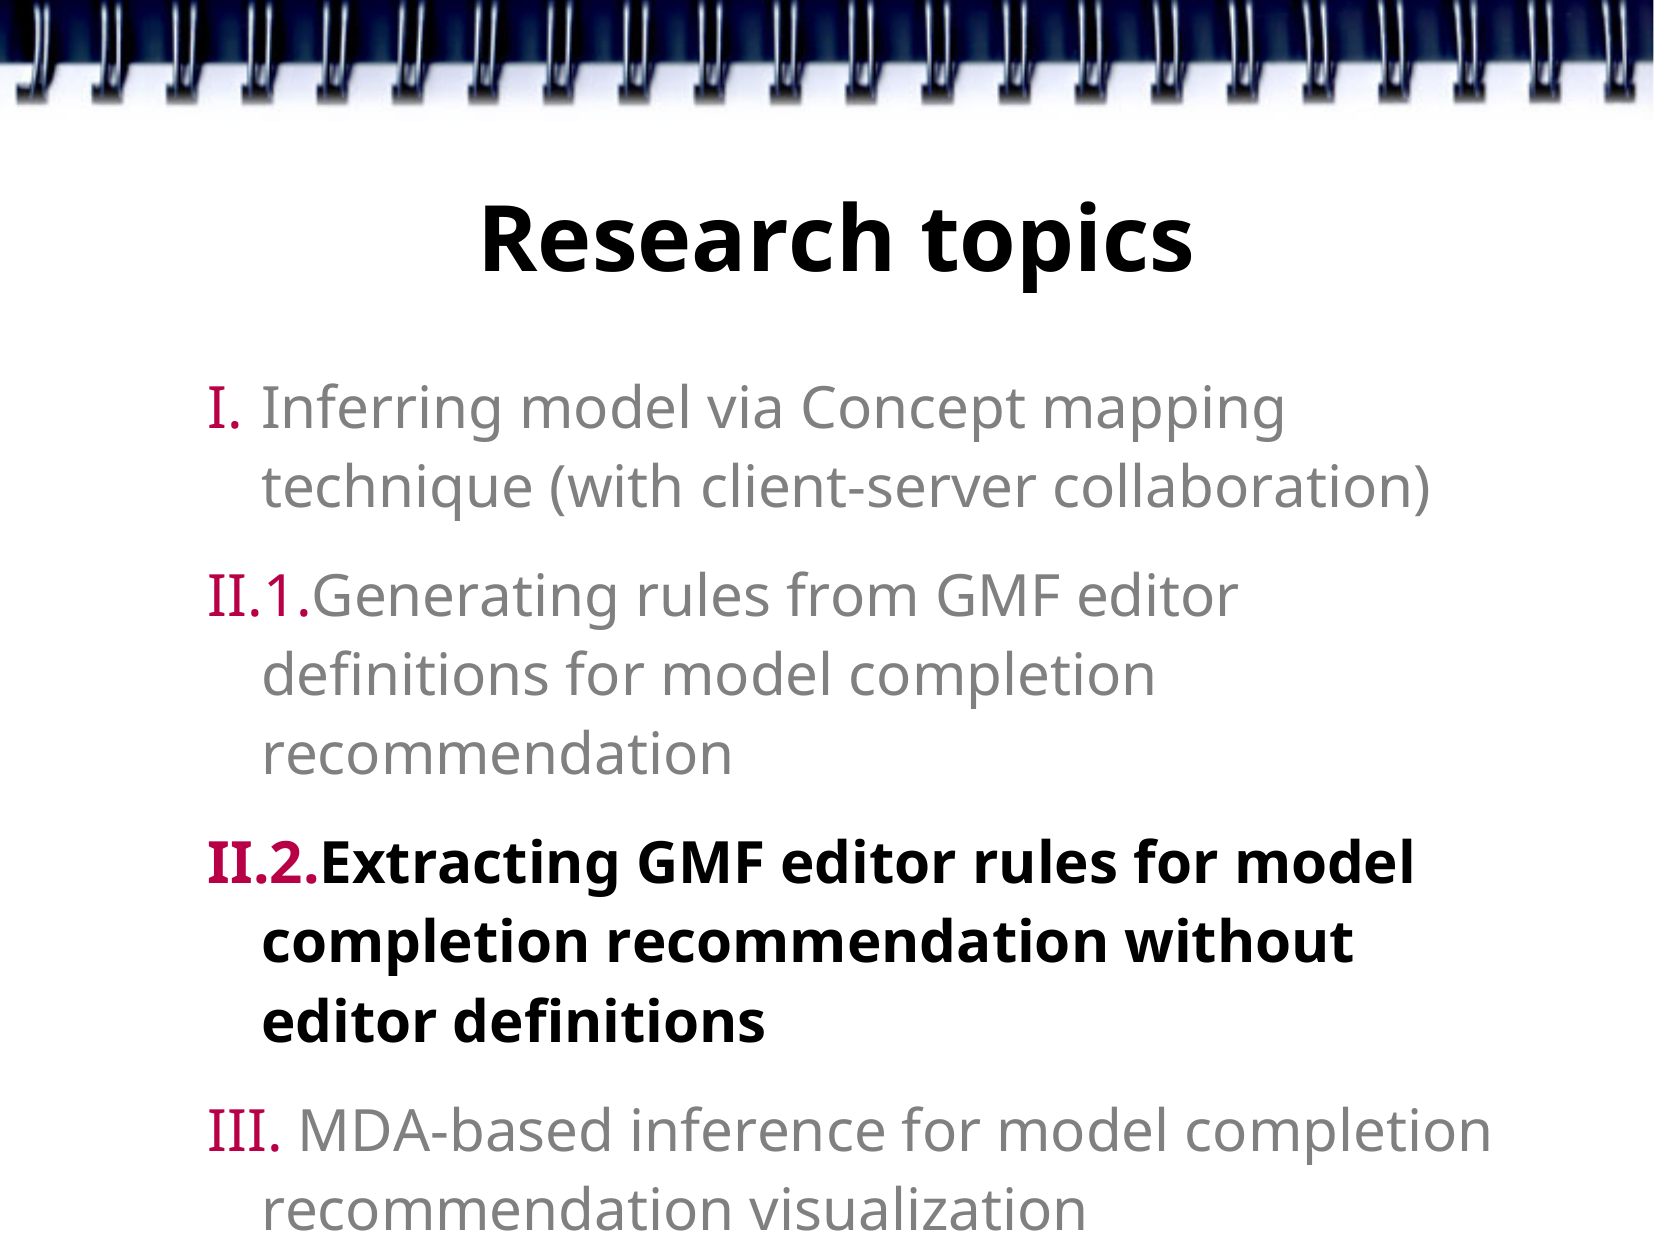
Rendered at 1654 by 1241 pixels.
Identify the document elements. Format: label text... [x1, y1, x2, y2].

title Research topics [139, 139, 1535, 333]
picture [0, 0, 1654, 121]
list Inferring model via Concept mapping technique (with client-server collaboration) Generating rules from GMF editor definitions for model completion recommendation Extracting GMF editor rules for model completion recommendation without editor definitions III. MDA-based inference for model completion recommendation visualization [190, 366, 1506, 1217]
